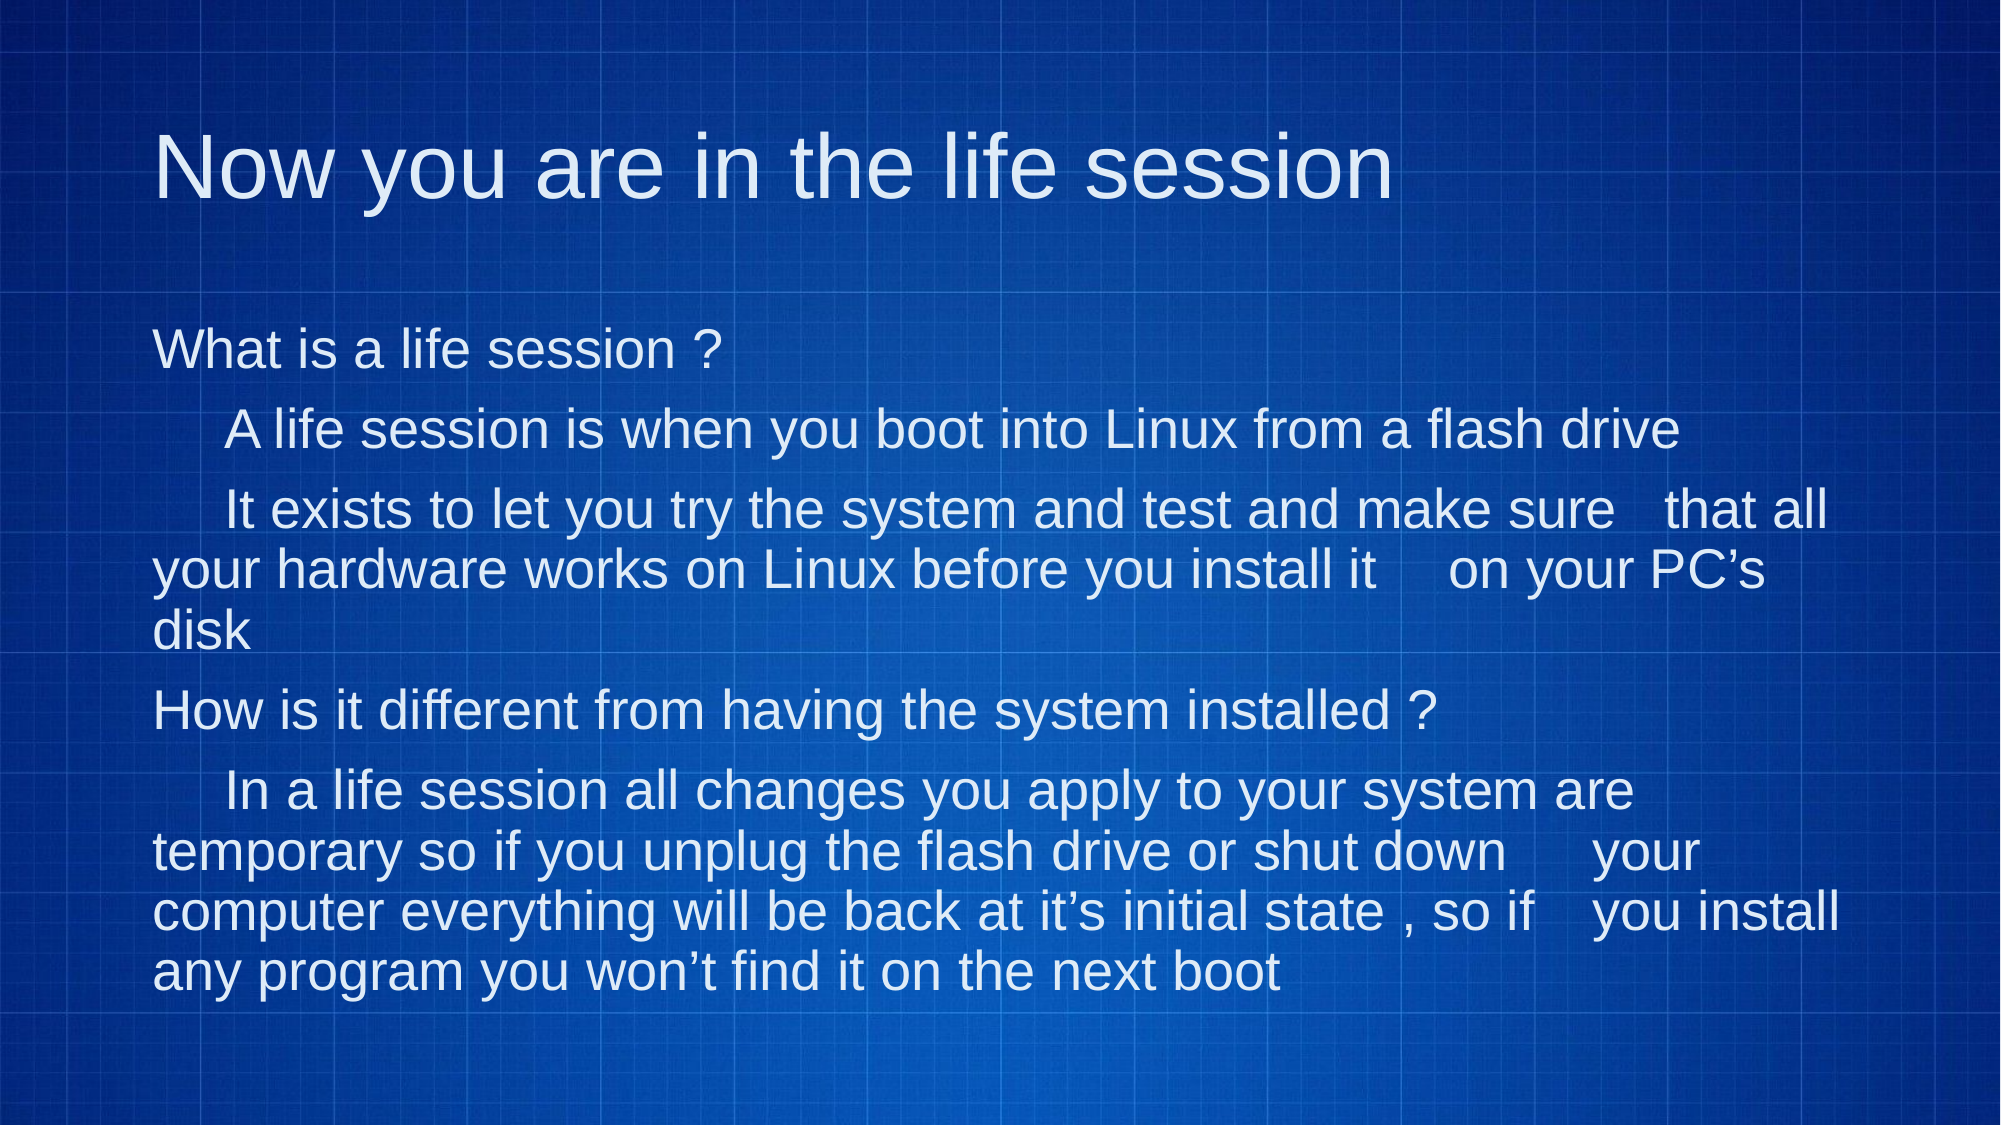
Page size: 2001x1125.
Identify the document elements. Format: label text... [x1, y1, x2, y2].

list What is a life session ? A life session is when you boot into Linux from a flash drive It exists to let you try the system and test and make sure that all your hardware works on Linux before you install it on your PC’s disk How is it different from having the system installed ? In a life session all changes you apply to your system are temporary so if you unplug the flash drive or shut down your computer everything will be back at it’s initial state , so if you install any program you won’t find it on the next boot [137, 312, 1863, 1012]
title Now you are in the life session [137, 59, 1863, 278]
picture [0, 0, 2001, 1125]
